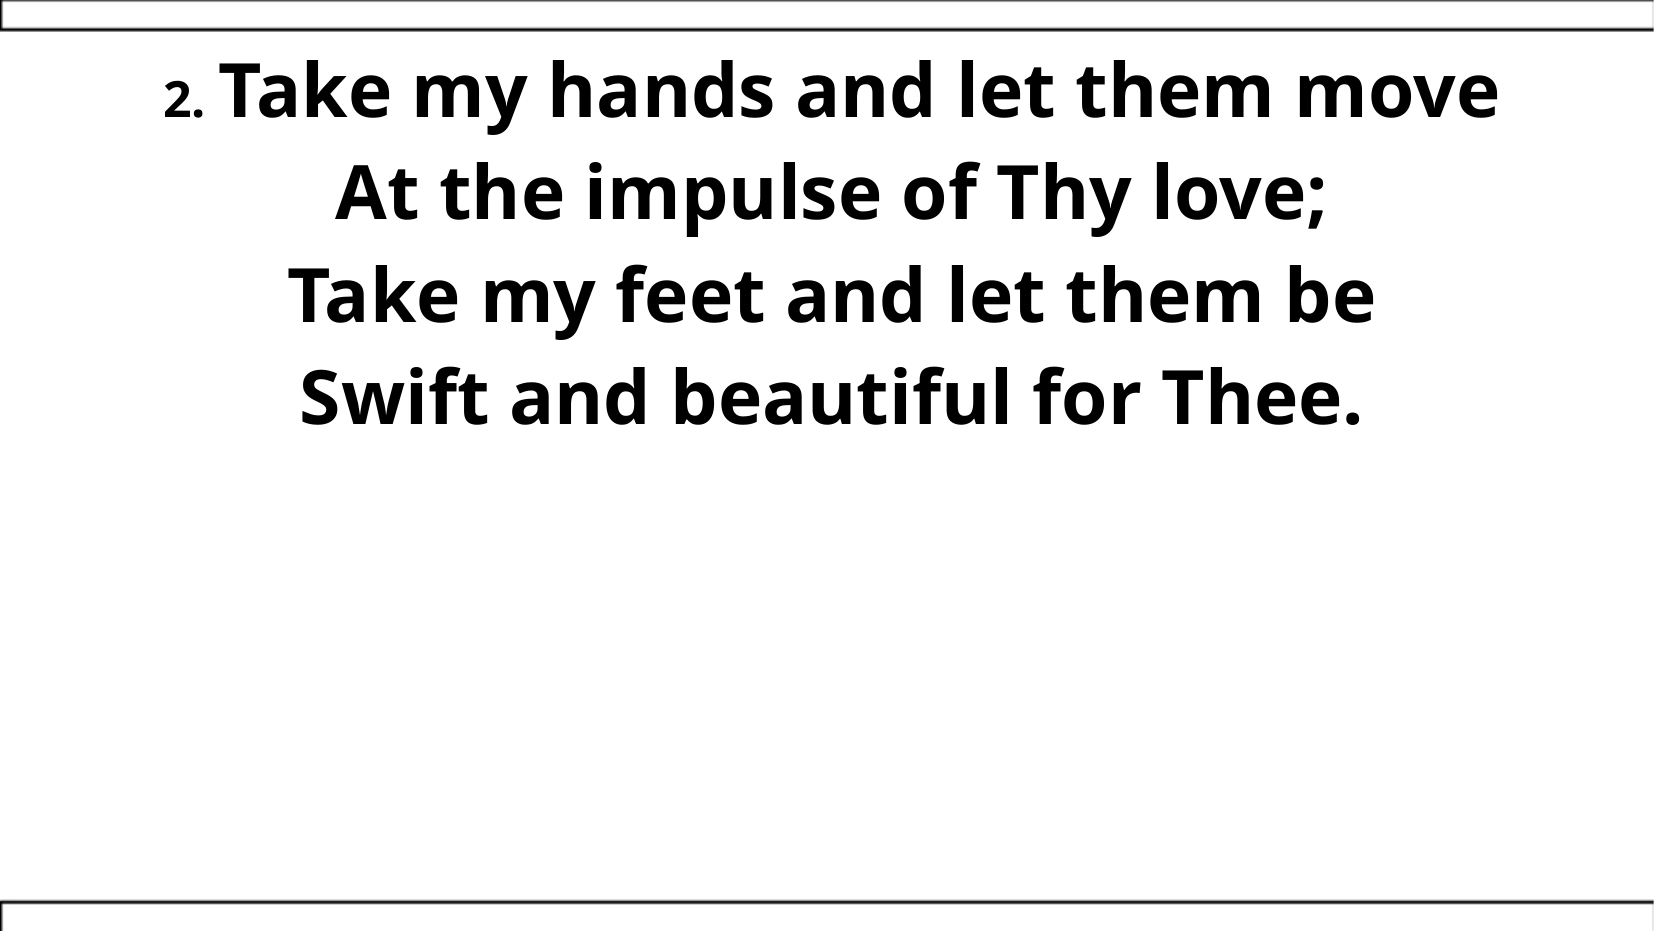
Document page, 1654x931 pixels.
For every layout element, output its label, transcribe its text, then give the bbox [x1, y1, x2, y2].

text_box 2. Take my hands and let them move At the impulse of Thy love; Take my feet and let them be Swift and beautiful for Thee. [90, 30, 1576, 445]
picture [0, 0, 1654, 931]
